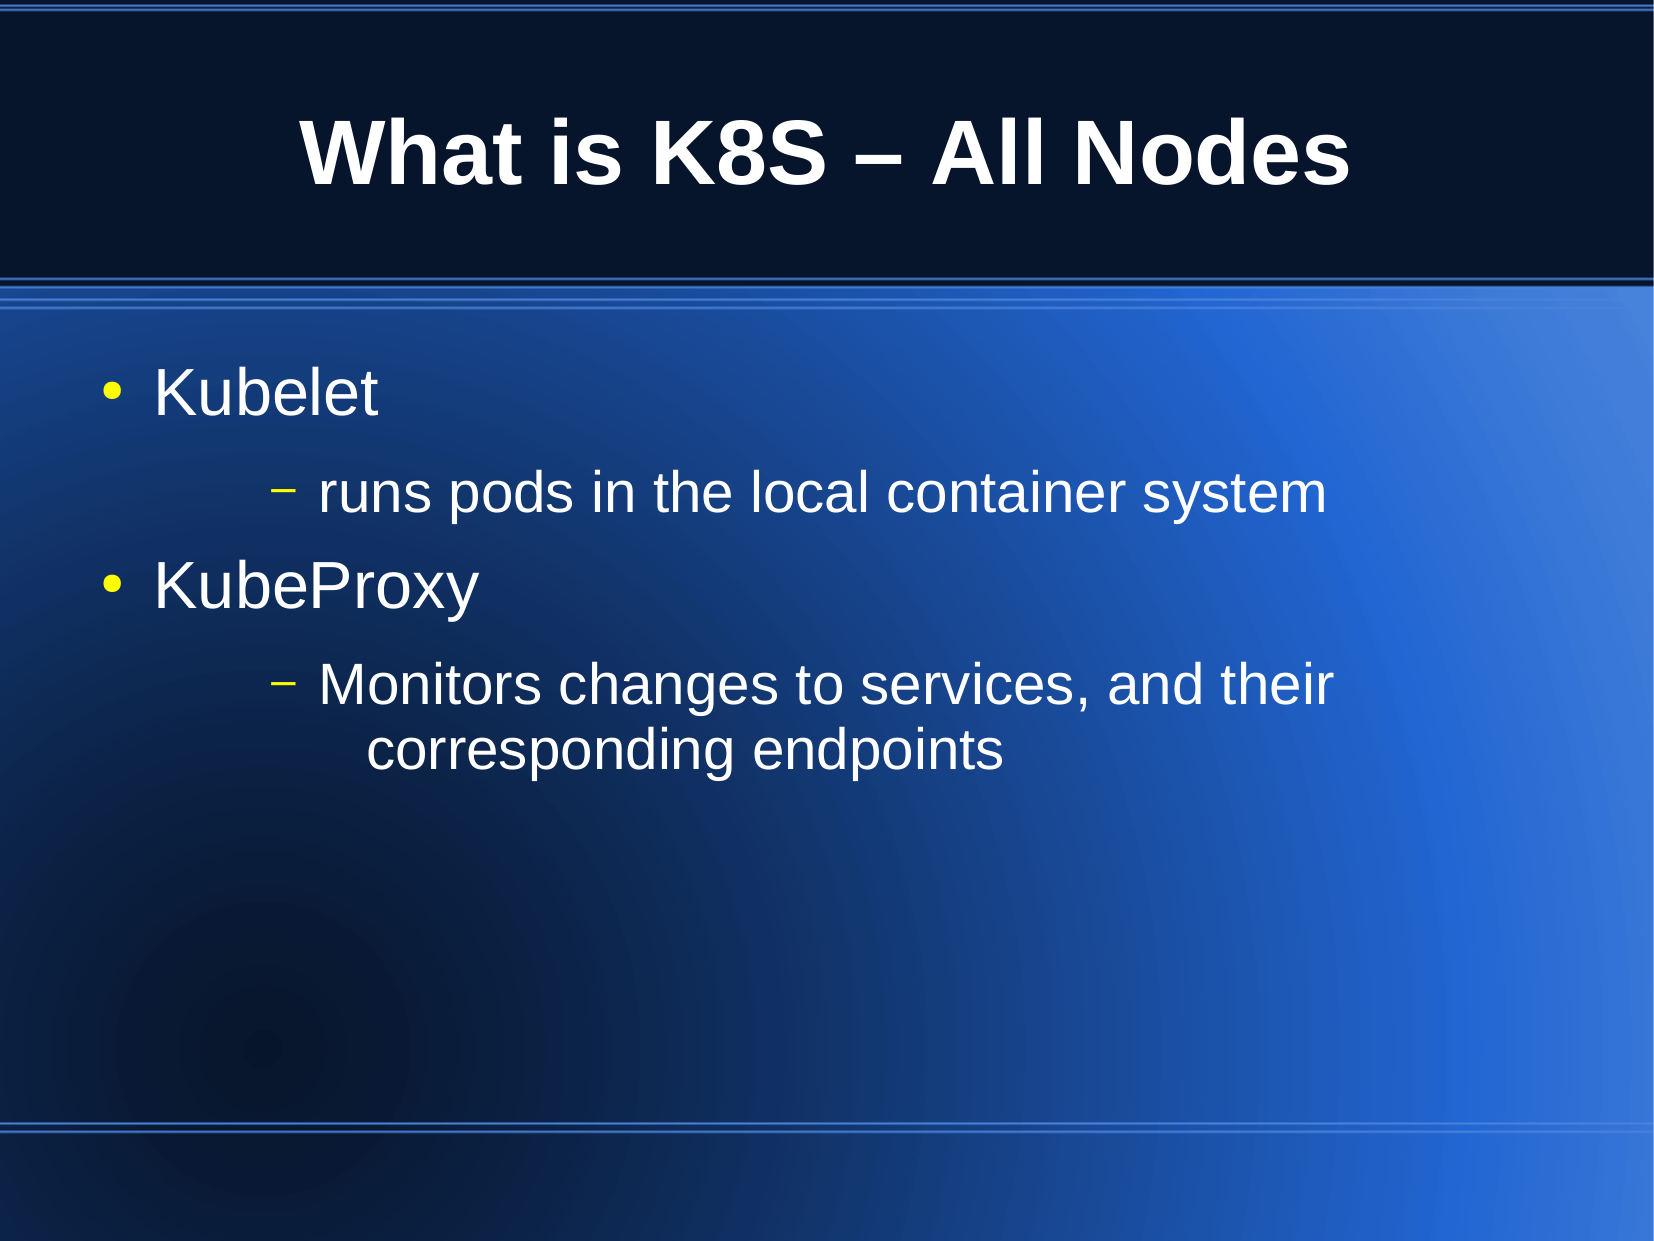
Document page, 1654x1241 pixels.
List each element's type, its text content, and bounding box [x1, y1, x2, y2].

title What is K8S – All Nodes [82, 49, 1571, 257]
picture [0, 0, 1654, 1241]
list Kubelet runs pods in the local container system KubeProxy Monitors changes to services, and their corresponding endpoints [82, 355, 1571, 1058]
